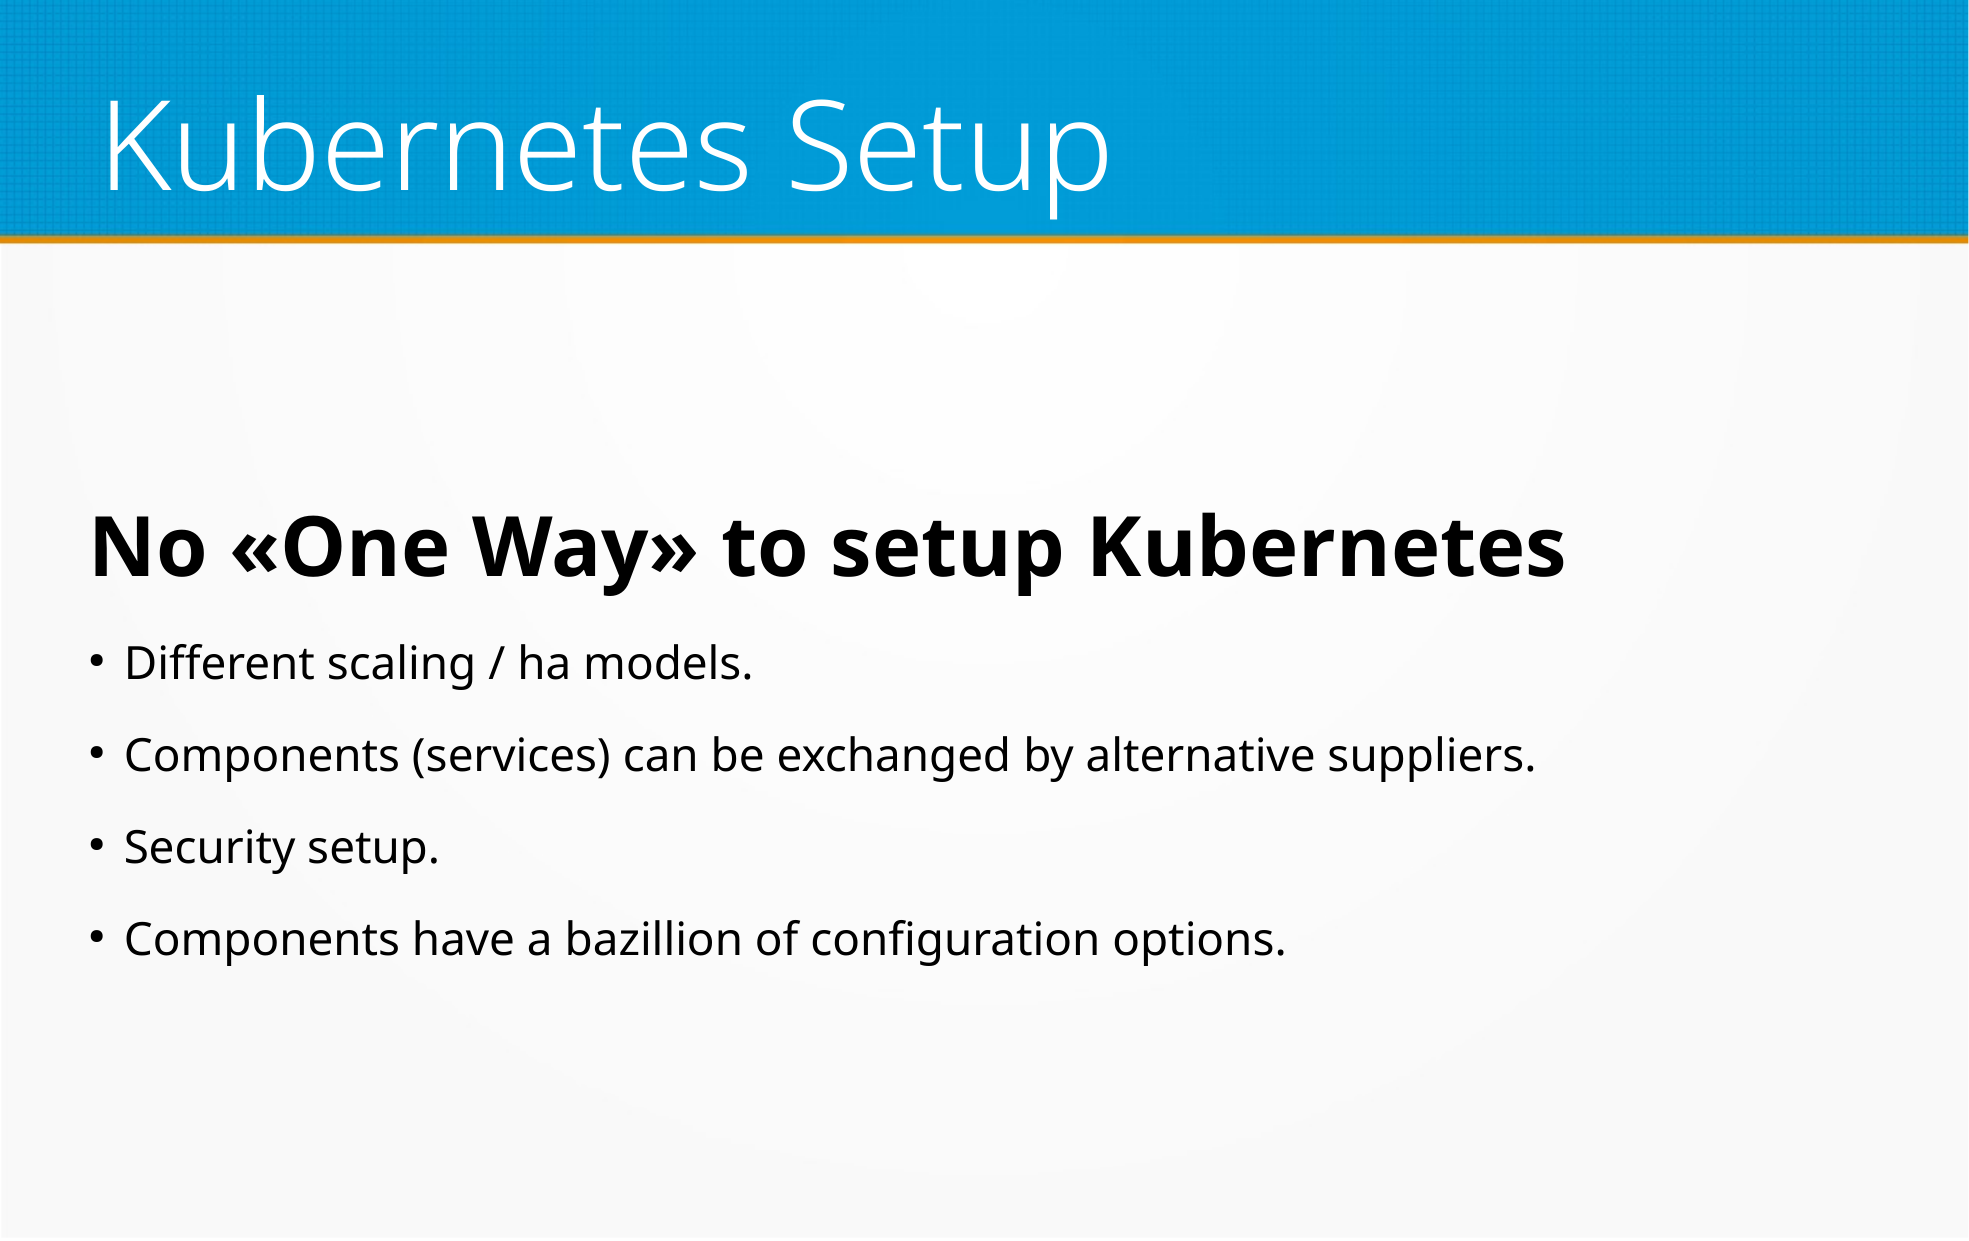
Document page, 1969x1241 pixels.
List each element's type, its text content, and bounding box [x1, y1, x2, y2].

title Kubernetes Setup [98, 19, 1870, 227]
text_box No «One Way» to setup Kubernetes Different scaling / ha models. Components (services) can be exchanged by alternative suppliers. Security setup. Components have a bazillion of configuration options. [82, 293, 1772, 1163]
picture [0, 233, 1969, 1241]
